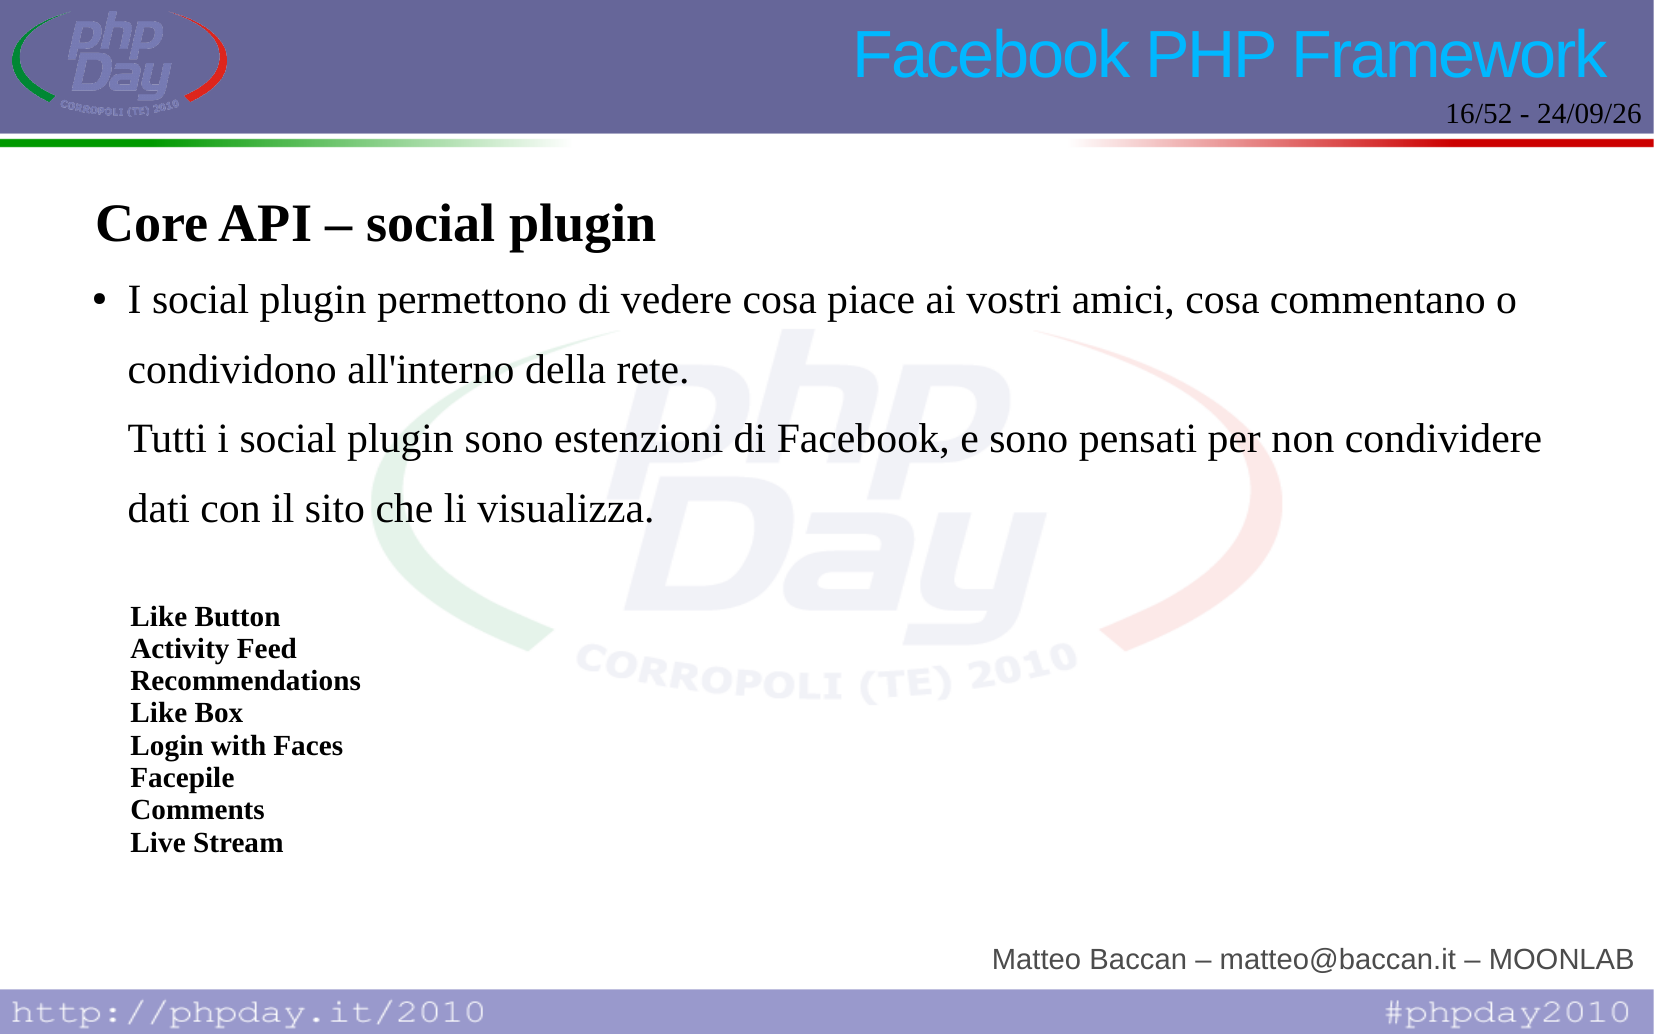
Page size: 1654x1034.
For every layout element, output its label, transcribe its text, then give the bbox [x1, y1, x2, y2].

title Facebook PHP Framework [132, 5, 1609, 103]
text_box Core API – social plugin I social plugin permettono di vedere cosa piace ai vostri amici, cosa commentano o condividono all'interno della rete. Tutti i social plugin sono estenzioni di Facebook, e sono pensati per non condividere dati con il sito che li visualizza. Like Button Activity Feed Recommendations Like Box Login with Faces Facepile Comments Live Stream [6, 156, 1649, 852]
picture [0, 0, 1654, 1034]
